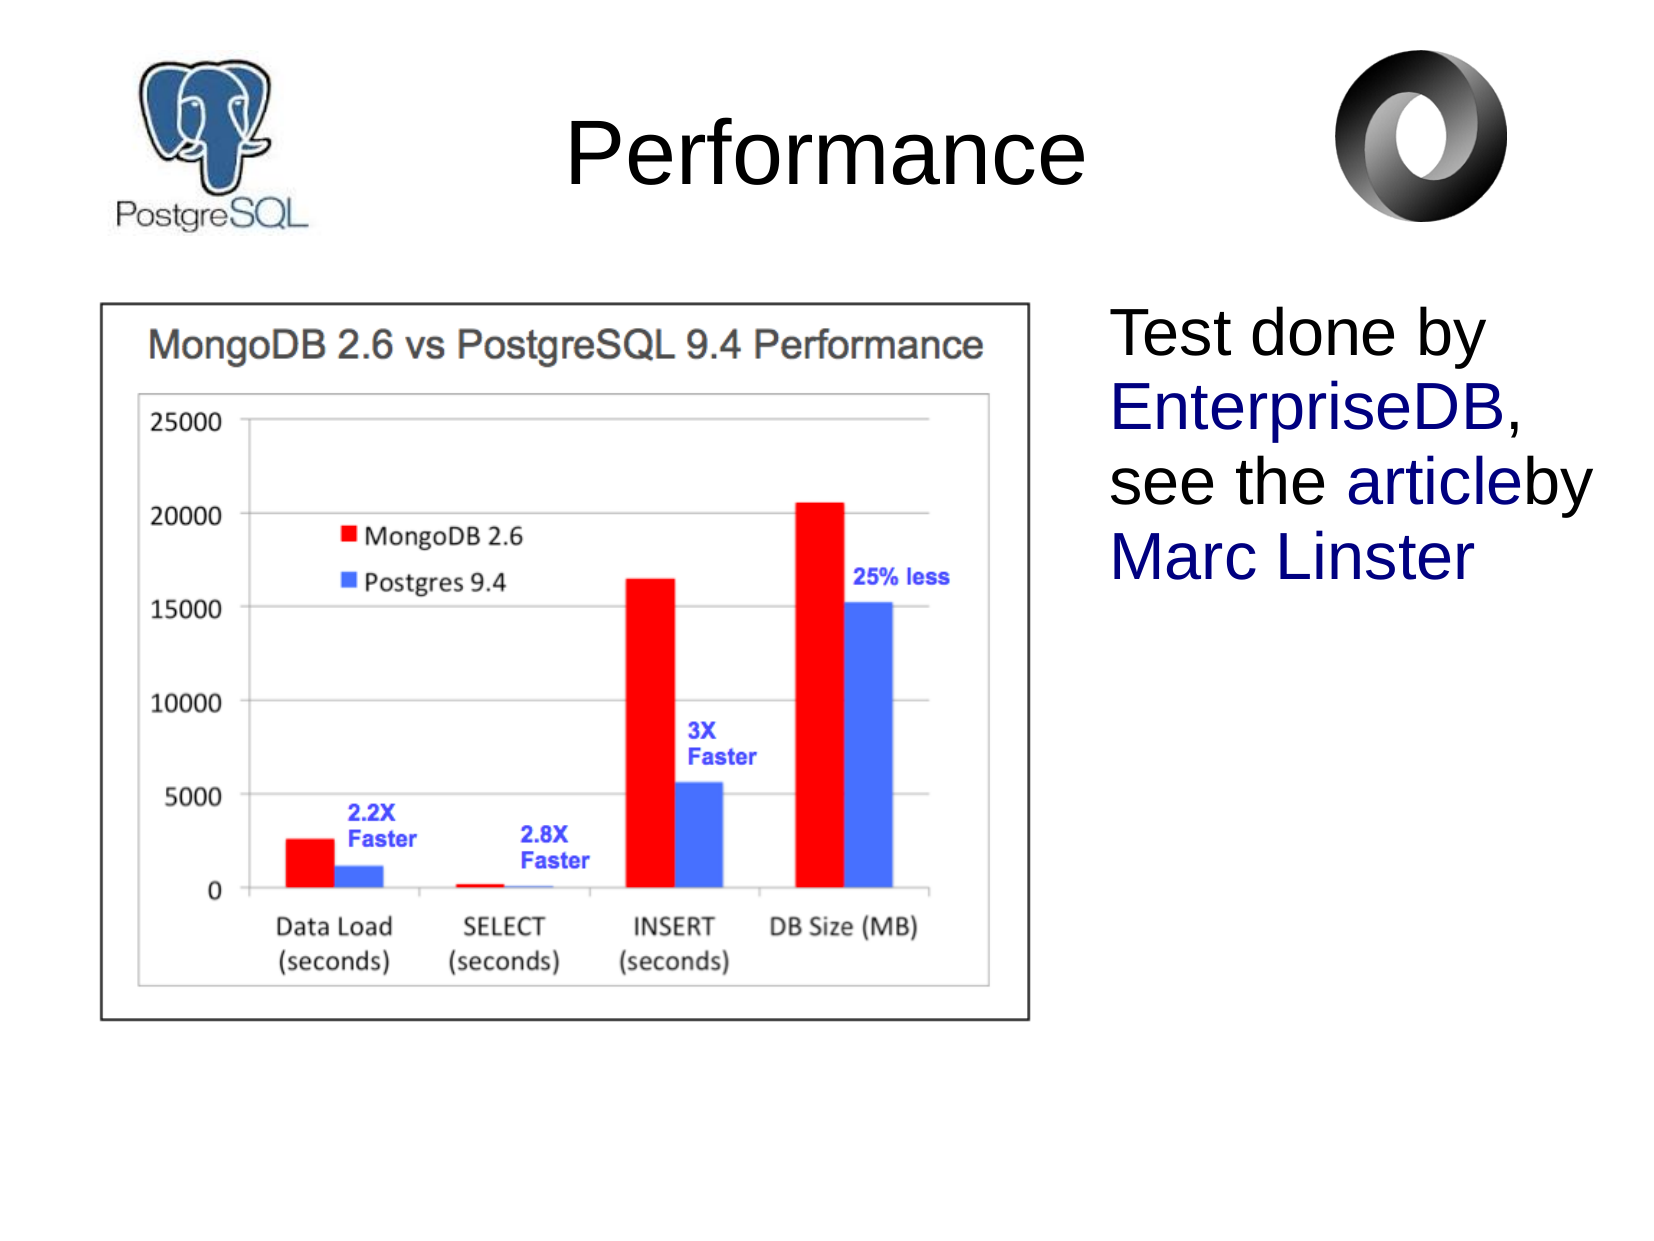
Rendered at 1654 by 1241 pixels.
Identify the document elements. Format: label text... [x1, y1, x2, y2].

picture [1335, 50, 1507, 222]
title Performance [82, 49, 1571, 257]
list Test done by EnterpriseDB, see the articleby Marc Linster [1039, 294, 1597, 1010]
picture [93, 294, 1039, 1031]
picture [58, 50, 356, 236]
